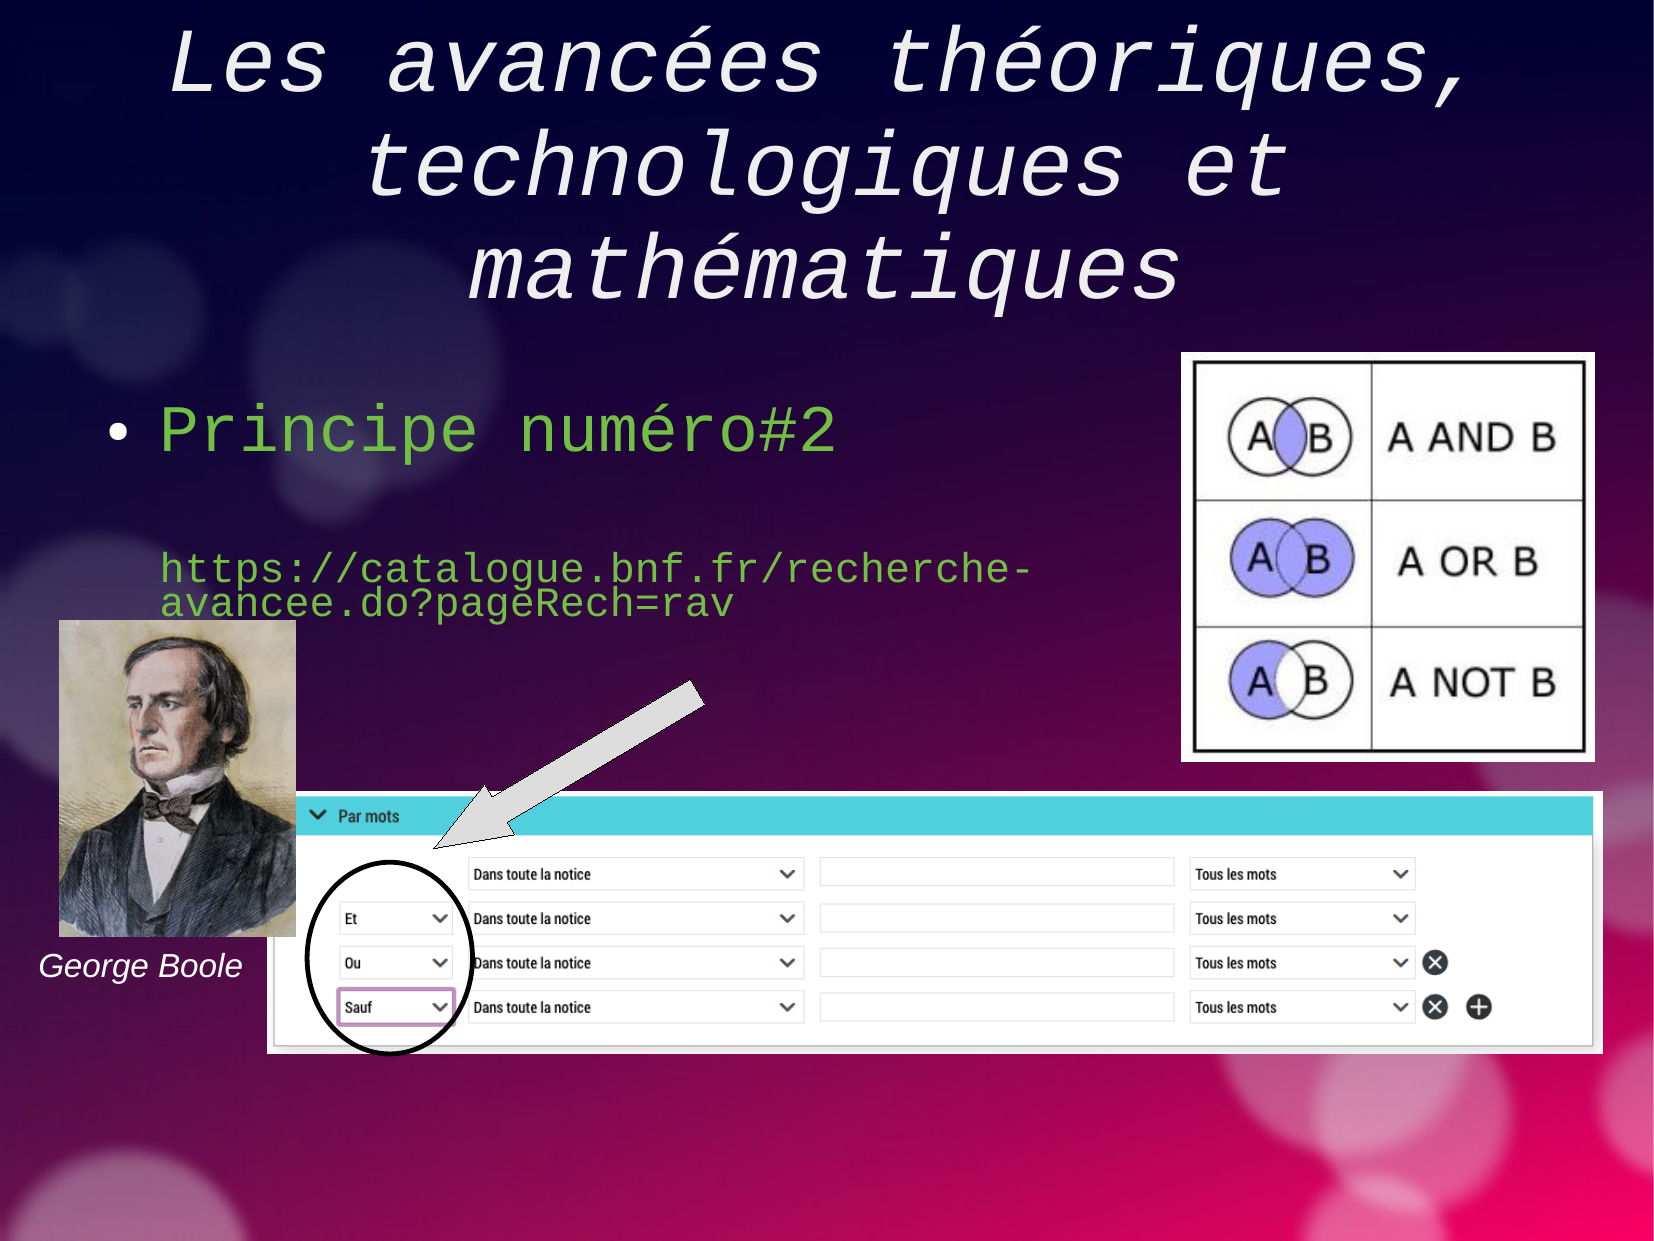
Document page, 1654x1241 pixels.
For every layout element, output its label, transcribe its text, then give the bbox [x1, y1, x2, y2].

picture [0, 0, 1654, 1241]
text_box George Boole [23, 940, 331, 1040]
title Les avancées théoriques, technologiques et mathématiques [82, 32, 1571, 309]
list Principe numéro#2 https://catalogue.bnf.fr/recherche-avancee.do?pageRech=rav [88, 395, 1052, 791]
text_box [433, 679, 706, 849]
